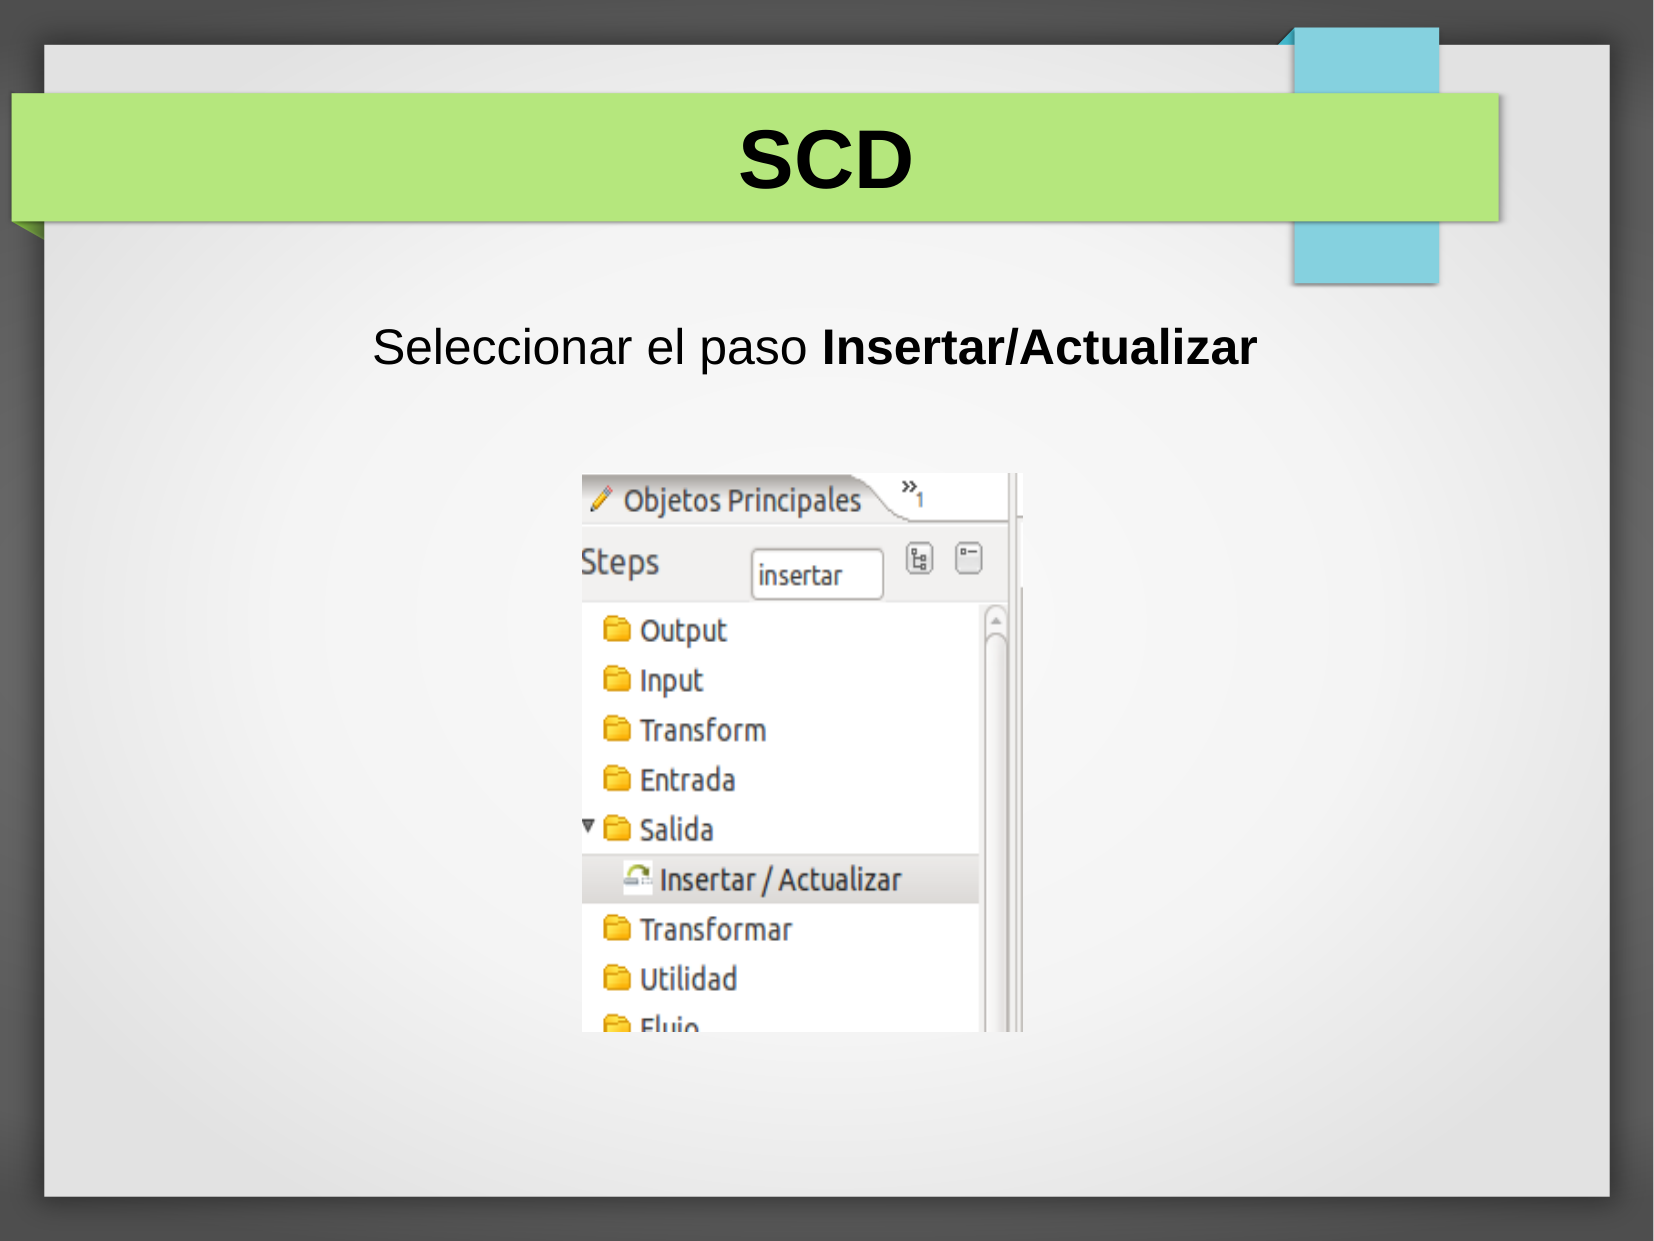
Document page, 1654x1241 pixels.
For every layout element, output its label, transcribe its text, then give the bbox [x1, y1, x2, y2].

title SCD [70, 106, 1583, 213]
picture [0, 0, 1654, 1241]
text_box Seleccionar el paso Insertar/Actualizar [357, 311, 1274, 383]
